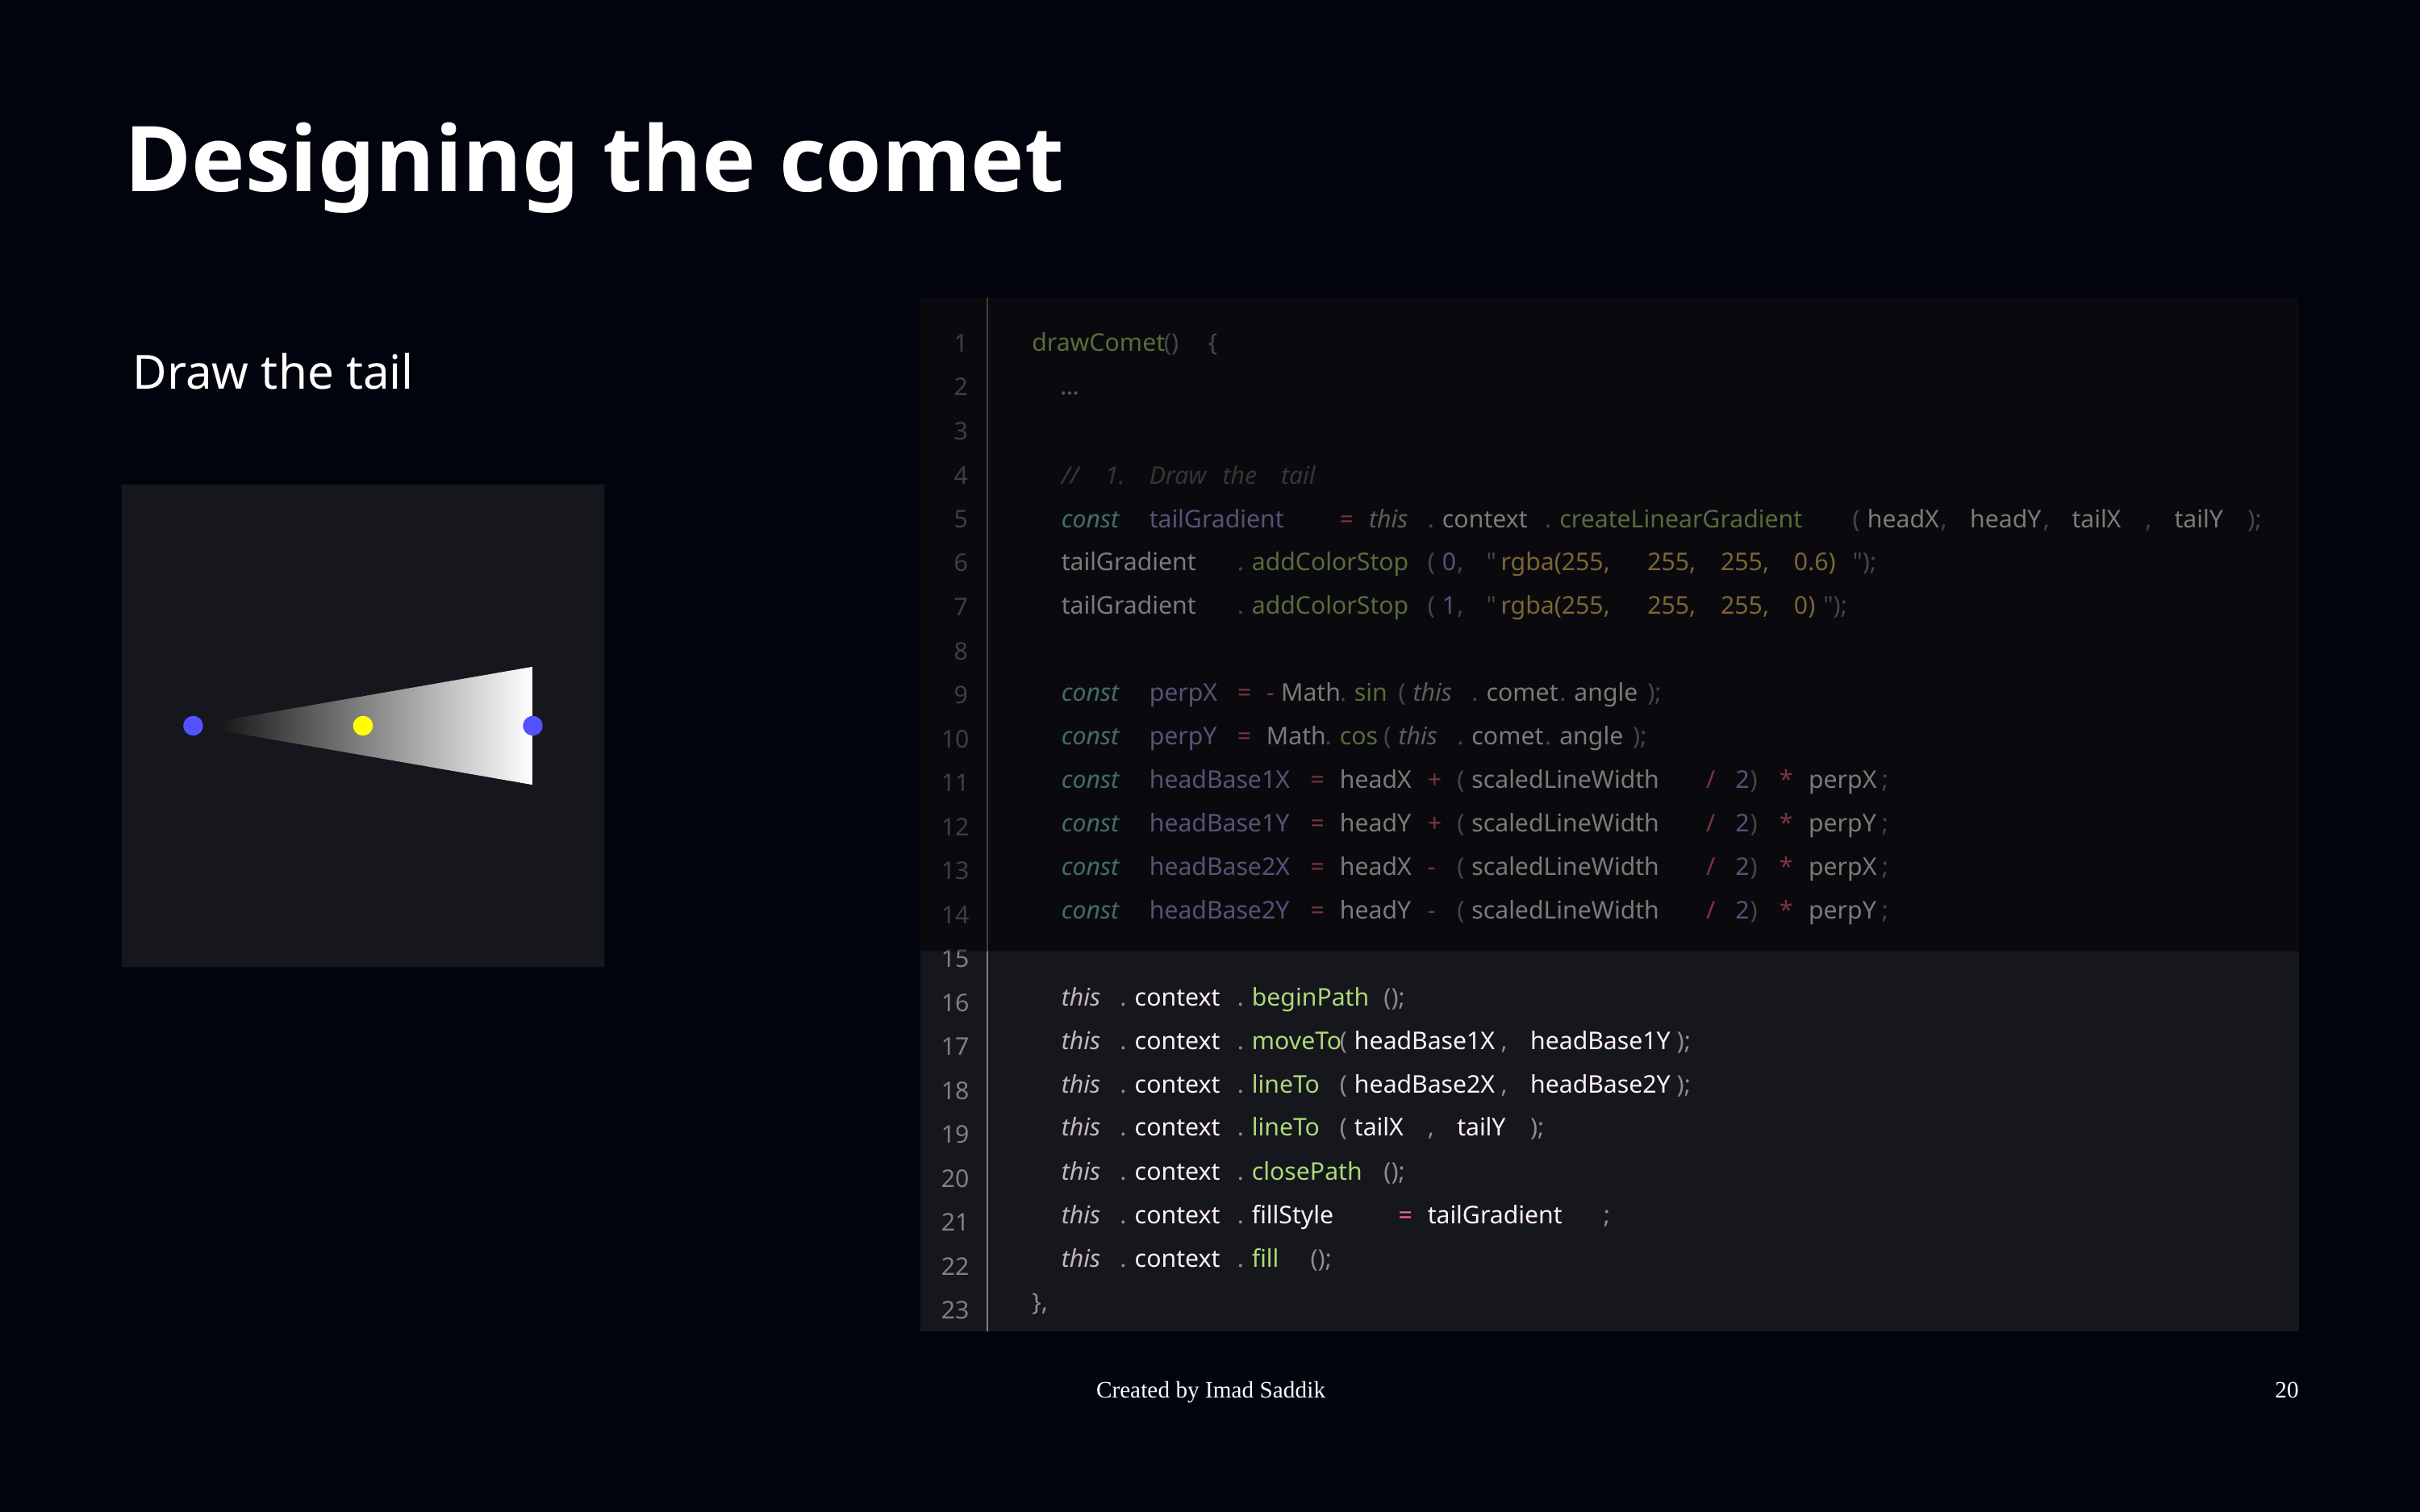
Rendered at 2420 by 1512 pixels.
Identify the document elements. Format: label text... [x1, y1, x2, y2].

text_box [920, 297, 2299, 952]
text_box Designing the comet [112, 61, 1411, 251]
picture [121, 484, 606, 968]
text_box Draw the tail [121, 301, 817, 399]
picture [920, 297, 2300, 1331]
